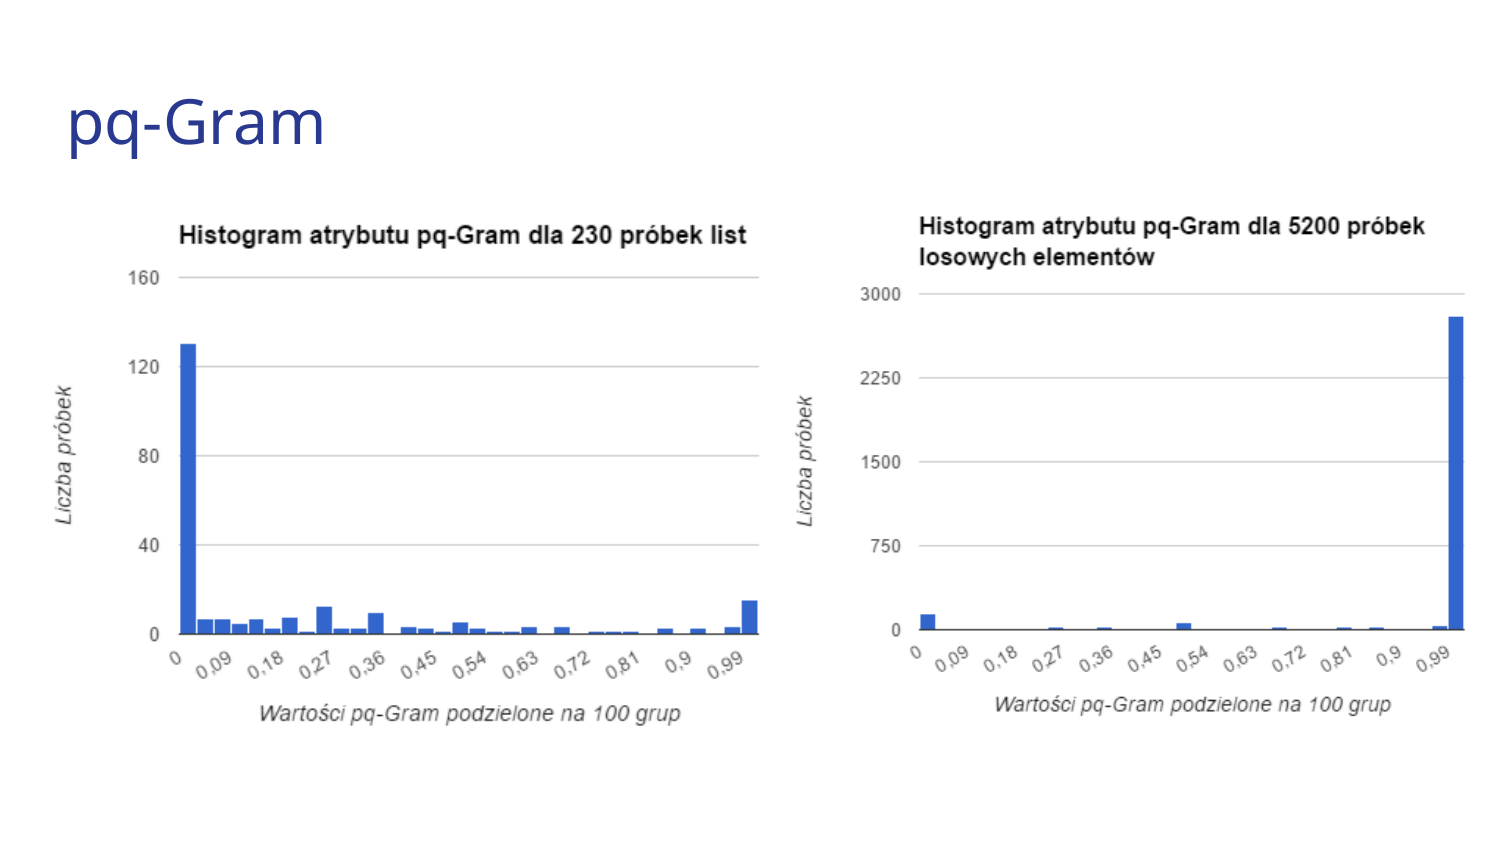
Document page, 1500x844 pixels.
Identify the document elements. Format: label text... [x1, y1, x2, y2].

title pq-Gram [51, 67, 1449, 167]
picture [32, 205, 1490, 740]
